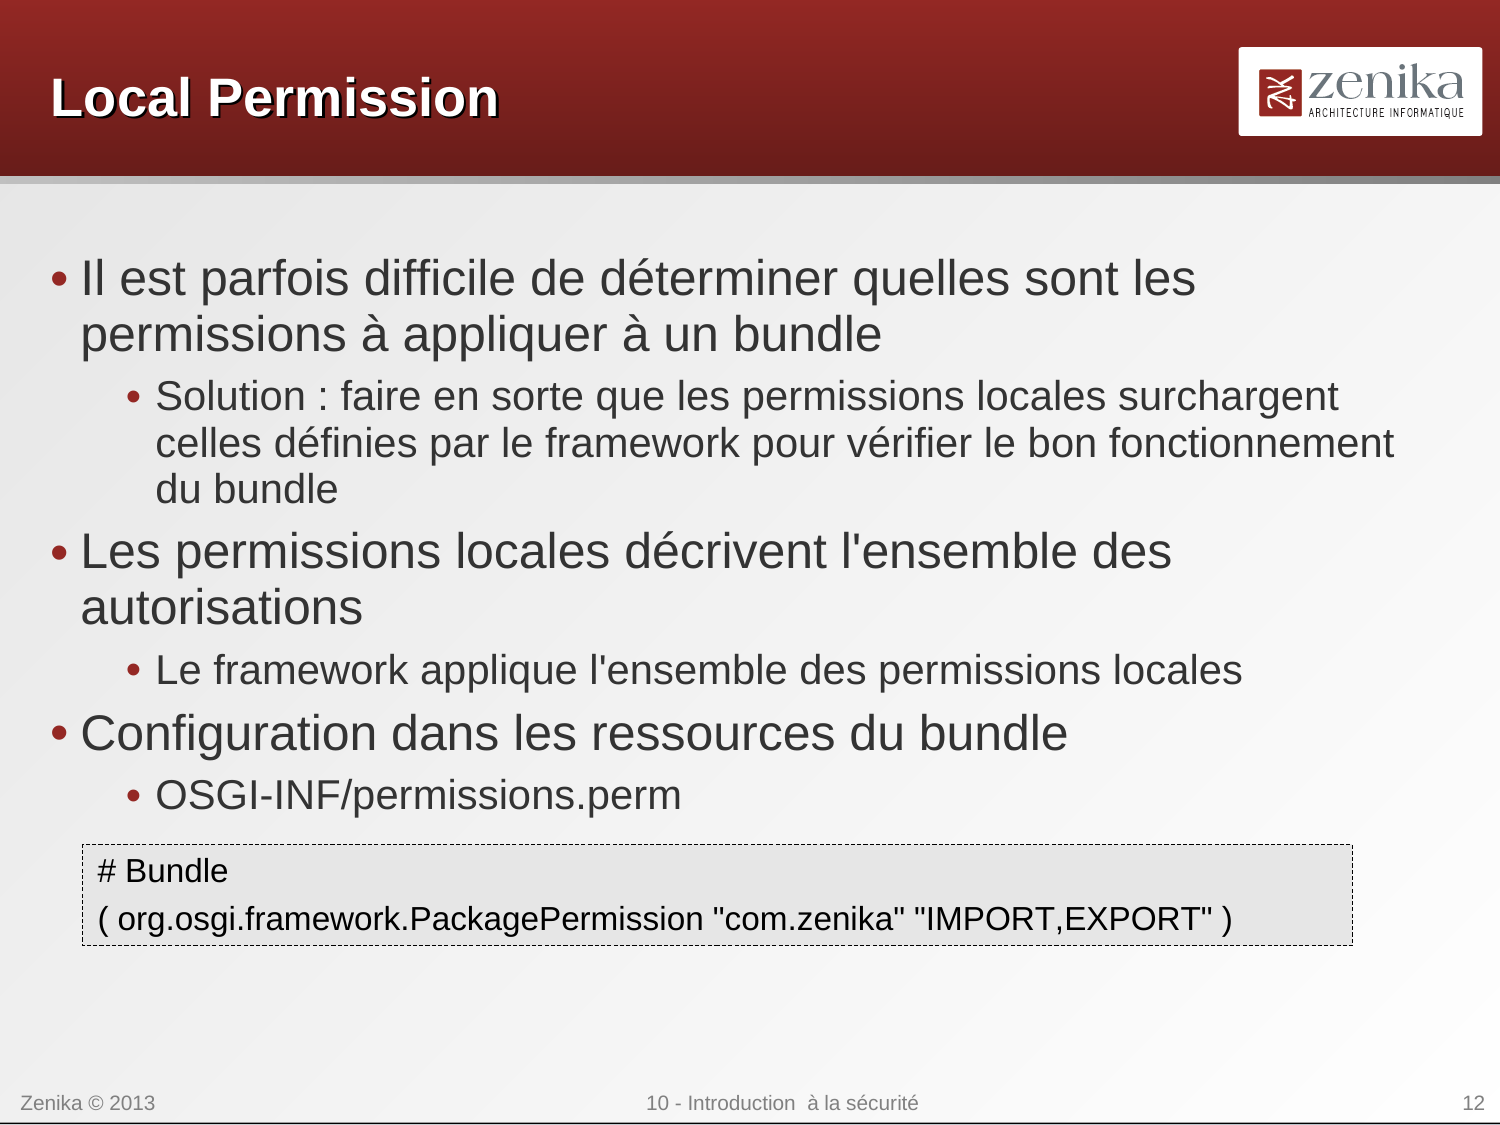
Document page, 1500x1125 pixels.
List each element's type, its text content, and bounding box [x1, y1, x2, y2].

title Local Permission [50, 22, 1206, 172]
list # Bundle ( org.osgi.framework.PackagePermission "com.zenika" "IMPORT,EXPORT" ) [82, 844, 1353, 946]
picture [1257, 58, 1464, 125]
list Il est parfois difficile de déterminer quelles sont les permissions à appliquer à un bundle Solution : faire en sorte que les permissions locales surchargent celles définies par le framework pour vérifier le bon fonctionnement du bundle Les permissions locales décrivent l'ensemble des autorisations Le framework applique l'ensemble des permissions locales Configuration dans les ressources du bundle OSGI-INF/permissions.perm [50, 249, 1435, 1064]
